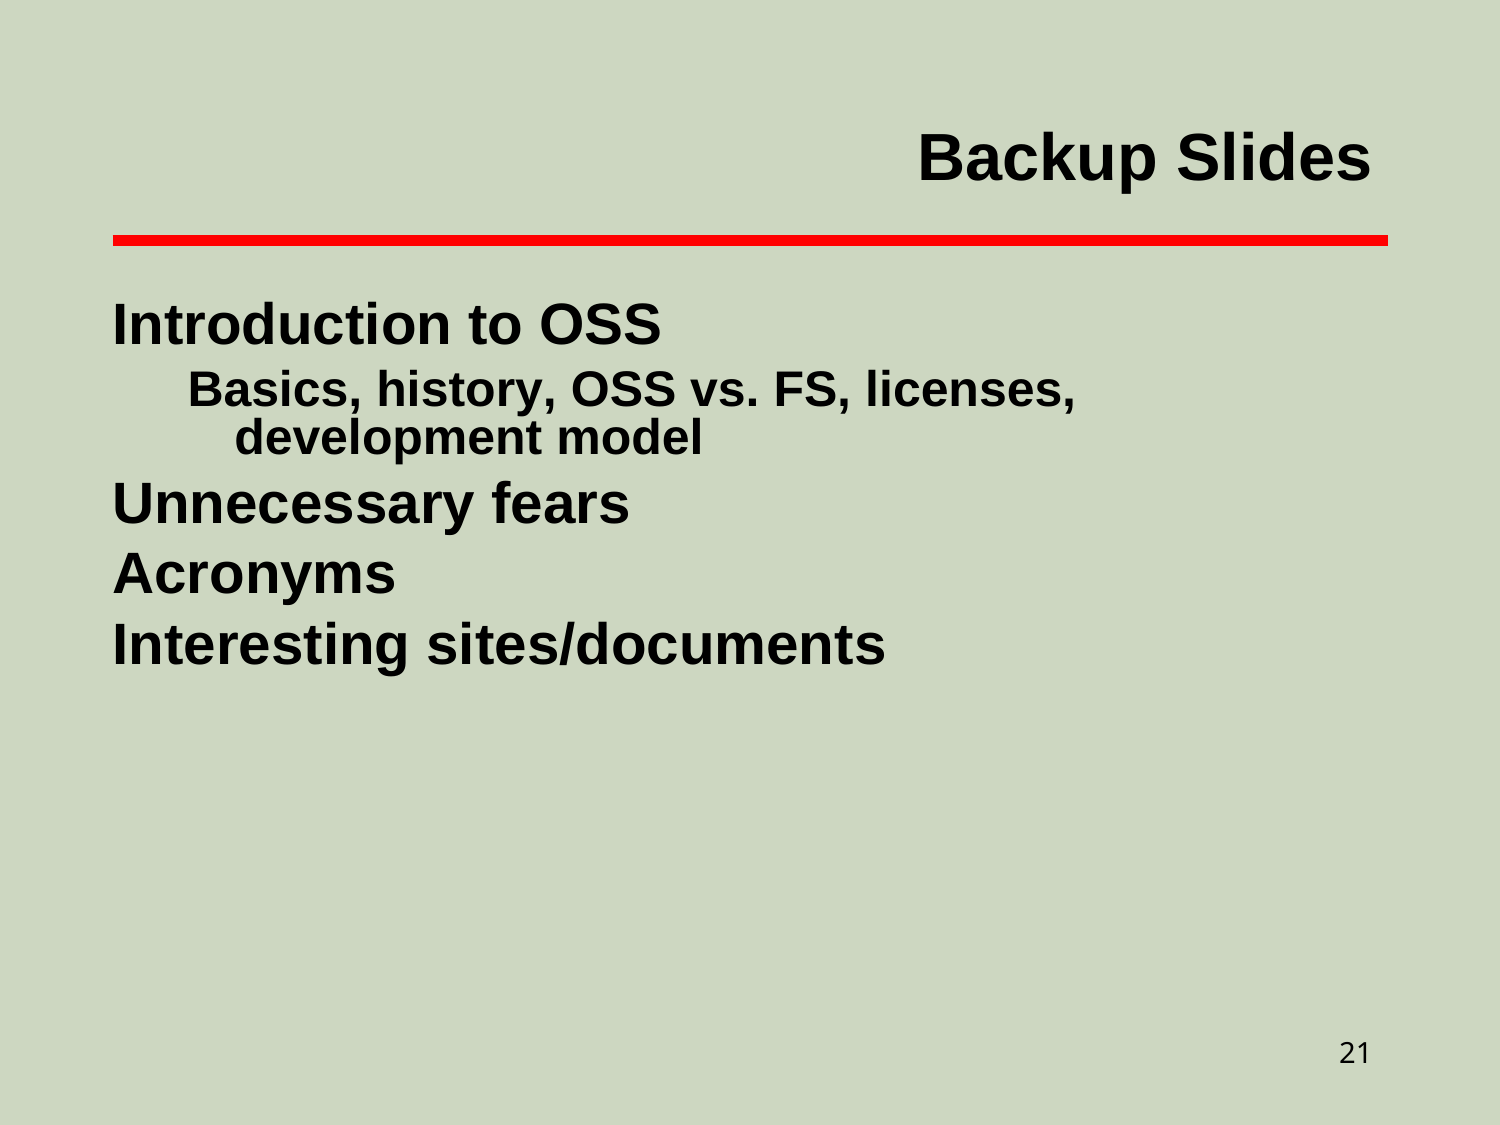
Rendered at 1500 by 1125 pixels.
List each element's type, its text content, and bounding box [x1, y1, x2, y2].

list Introduction to OSS Basics, history, OSS vs. FS, licenses, development model Unnecessary fears Acronyms Interesting sites/documents [112, 299, 1388, 1001]
title Backup Slides [337, 85, 1388, 224]
